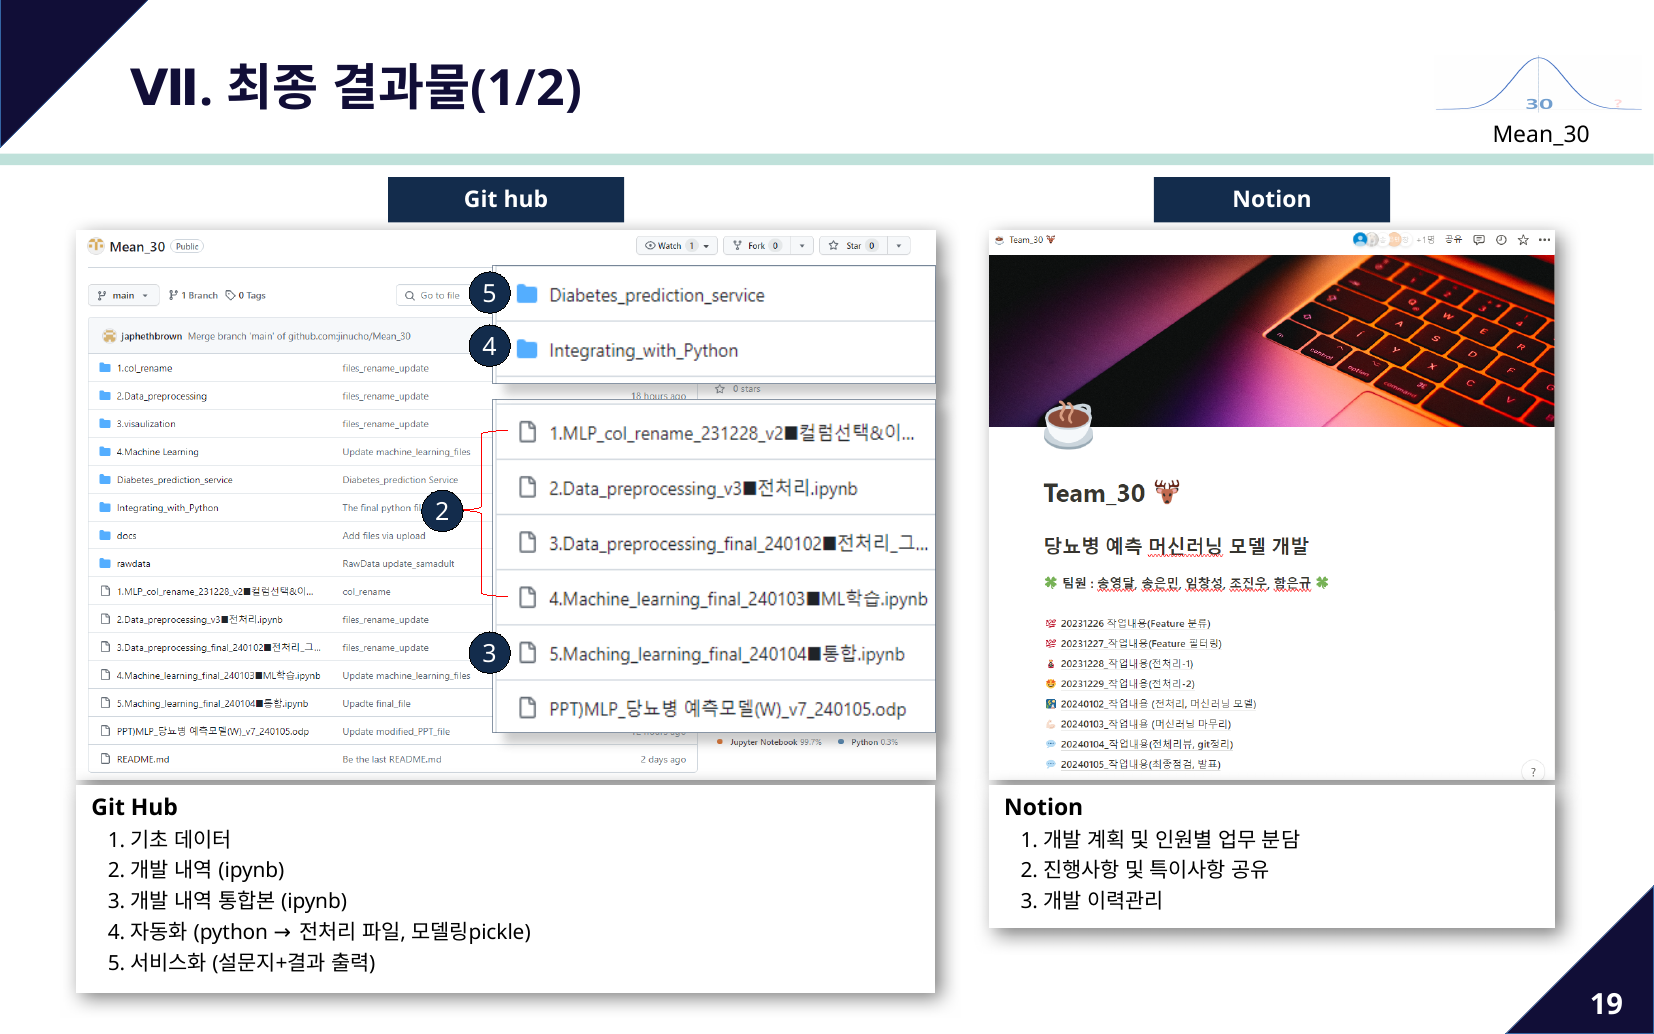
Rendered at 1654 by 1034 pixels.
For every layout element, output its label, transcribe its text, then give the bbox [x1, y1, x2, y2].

text_box Git Hub 1. 기초 데이터 2. 개발 내역 (ipynb) 3. 개발 내역 통합본 (ipynb) 4. 자동화 (python → 전처리 파일, 모델링pickle) 5. 서비스화 (설문지+결과 출력) [76, 785, 935, 993]
text_box Notion 1. 개발 계획 및 인원별 업무 분담 2. 진행사항 및 특이사항 공유 3. 개발 이력관리 [989, 785, 1555, 928]
text_box 3 [469, 631, 511, 674]
text_box 2 [421, 490, 464, 532]
picture [76, 230, 936, 780]
text_box <숫자> [1556, 981, 1654, 1025]
text_box Git hub [388, 177, 625, 223]
title Ⅶ. 최종 결과물(1/2) [129, 41, 1618, 148]
text_box Mean_30 [1446, 118, 1636, 148]
text_box 4 [469, 324, 511, 367]
picture [989, 230, 1555, 780]
text_box Notion [1153, 177, 1391, 223]
picture [1434, 55, 1642, 113]
text_box 5 [469, 271, 511, 314]
